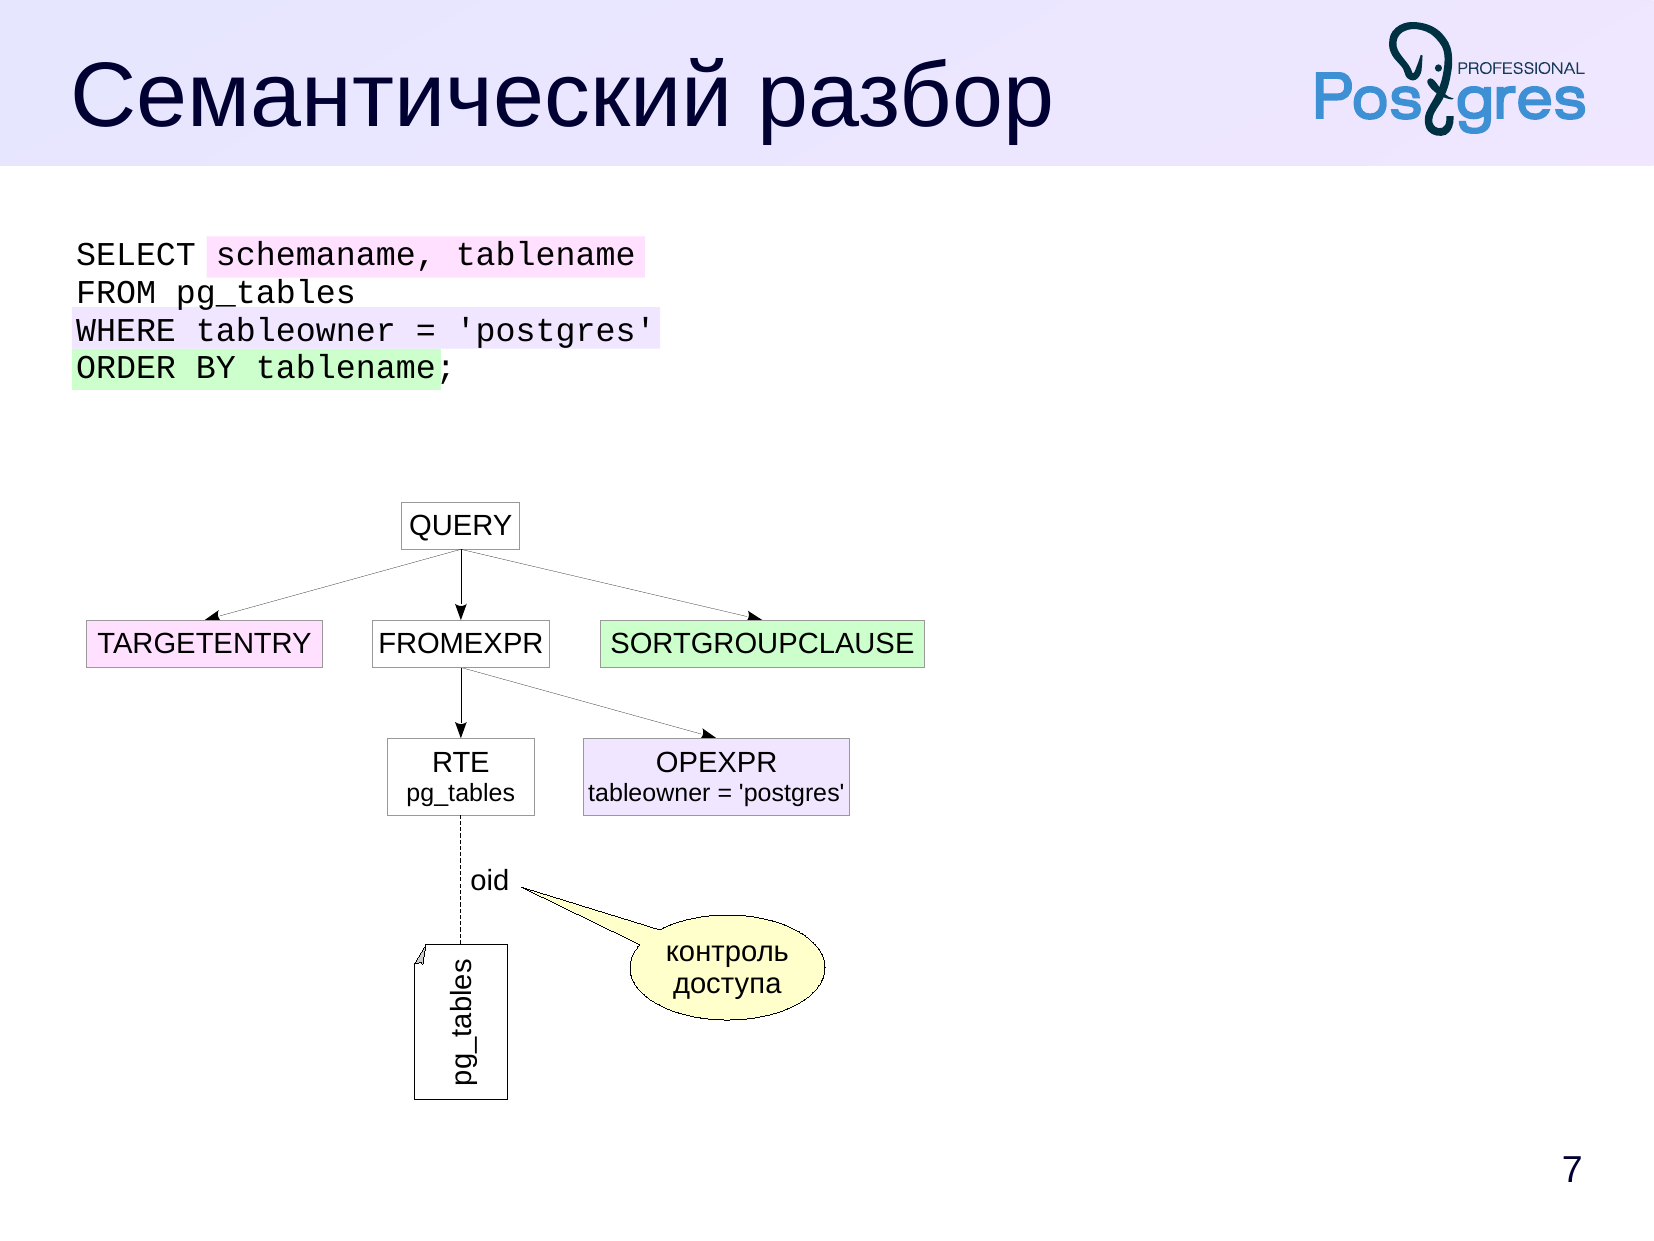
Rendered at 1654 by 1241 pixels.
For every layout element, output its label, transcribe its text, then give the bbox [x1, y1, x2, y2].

text_box OPEXPR tableowner = 'postgres' [583, 738, 850, 816]
text_box FROMEXPR [372, 620, 550, 668]
text_box TARGETENTRY [86, 620, 323, 668]
text_box контроль доступа [521, 887, 826, 1021]
text_box SORTGROUPCLAUSE [600, 620, 925, 668]
text_box [414, 944, 437, 1100]
text_box pg_tables [437, 944, 485, 1101]
text_box [485, 944, 508, 1100]
text_box SELECT schemaname, tablename FROM pg_tables WHERE tableowner = 'postgres' ORDER BY tablename; [61, 230, 671, 397]
title Семантический разбор [70, 43, 1261, 250]
text_box RTE pg_tables [387, 738, 535, 816]
text_box QUERY [401, 502, 520, 550]
